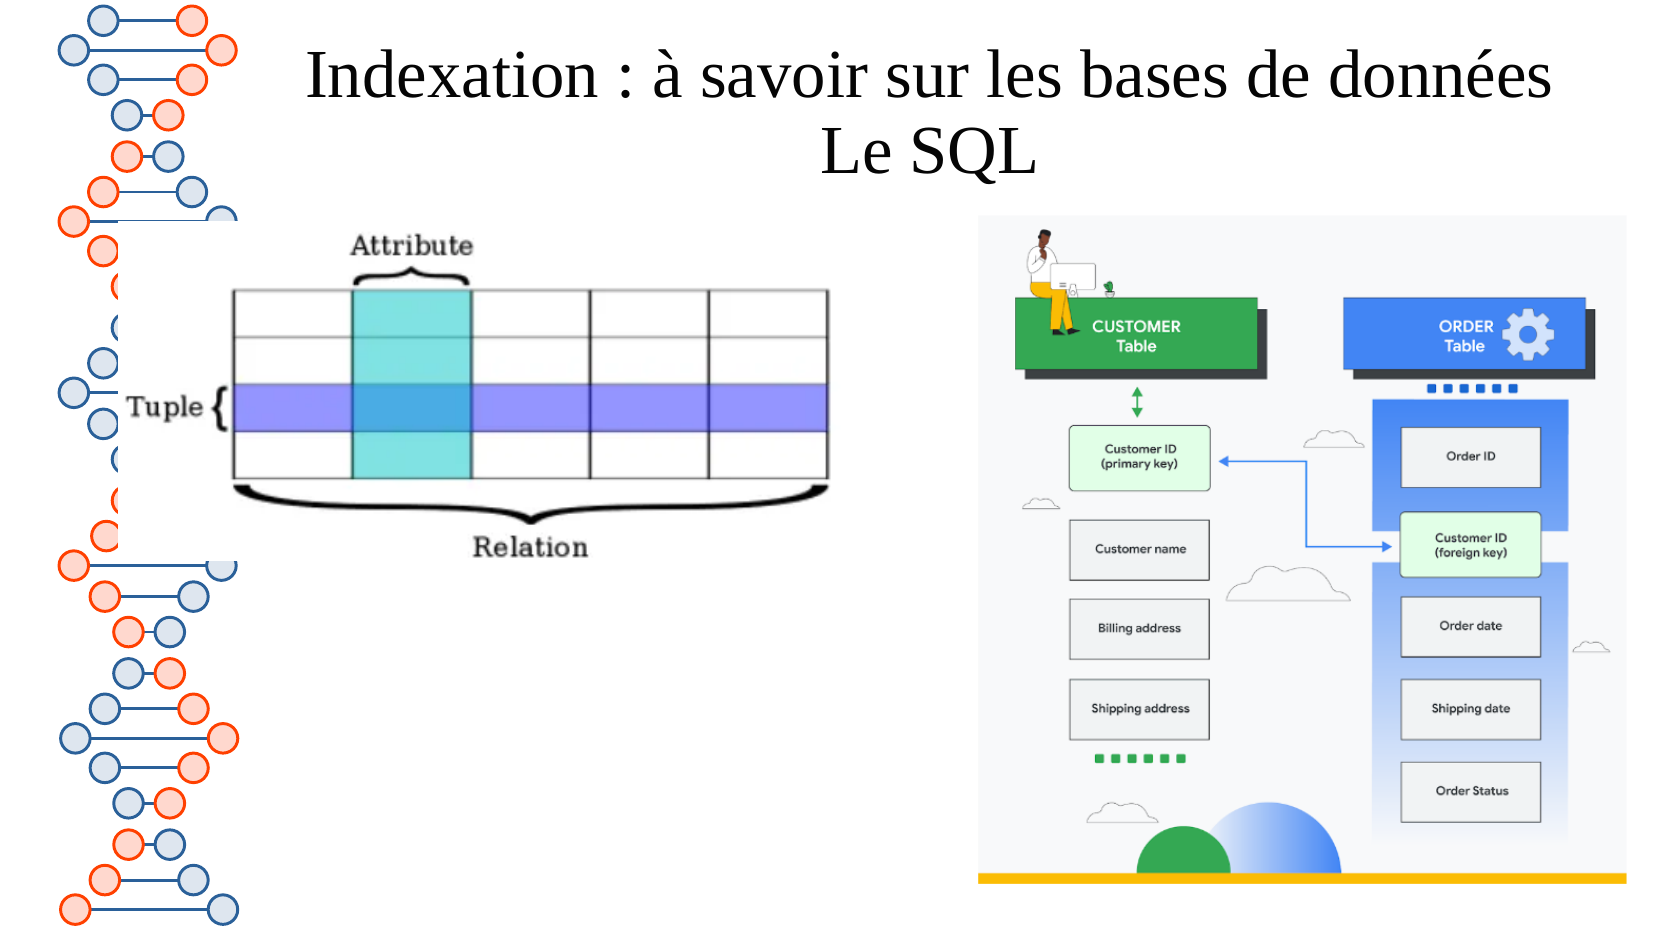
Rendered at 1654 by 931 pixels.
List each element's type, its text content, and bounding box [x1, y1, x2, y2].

picture [118, 221, 948, 562]
title Indexation : à savoir sur les bases de données Le SQL [265, 35, 1595, 189]
picture [974, 206, 1635, 886]
